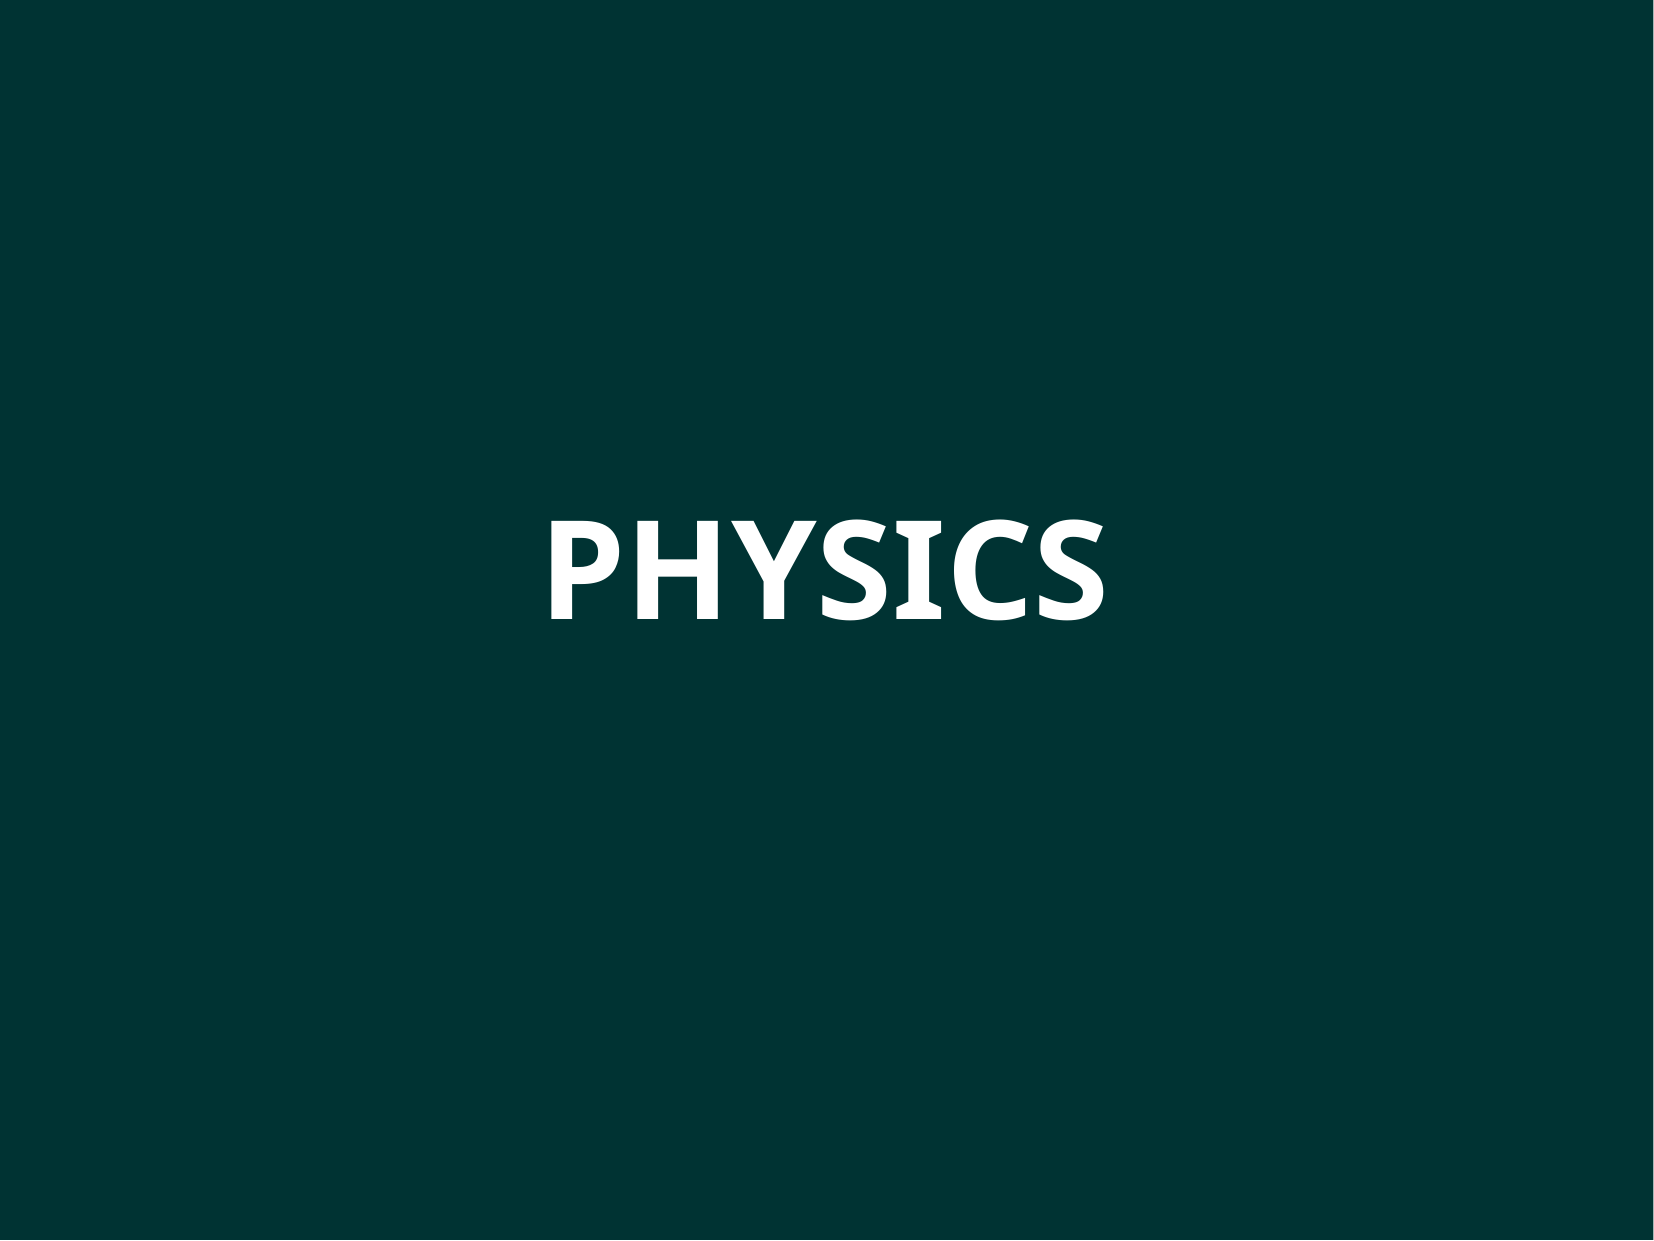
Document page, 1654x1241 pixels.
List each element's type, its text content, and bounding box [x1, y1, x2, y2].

text_box PHYSICS [525, 465, 1216, 789]
